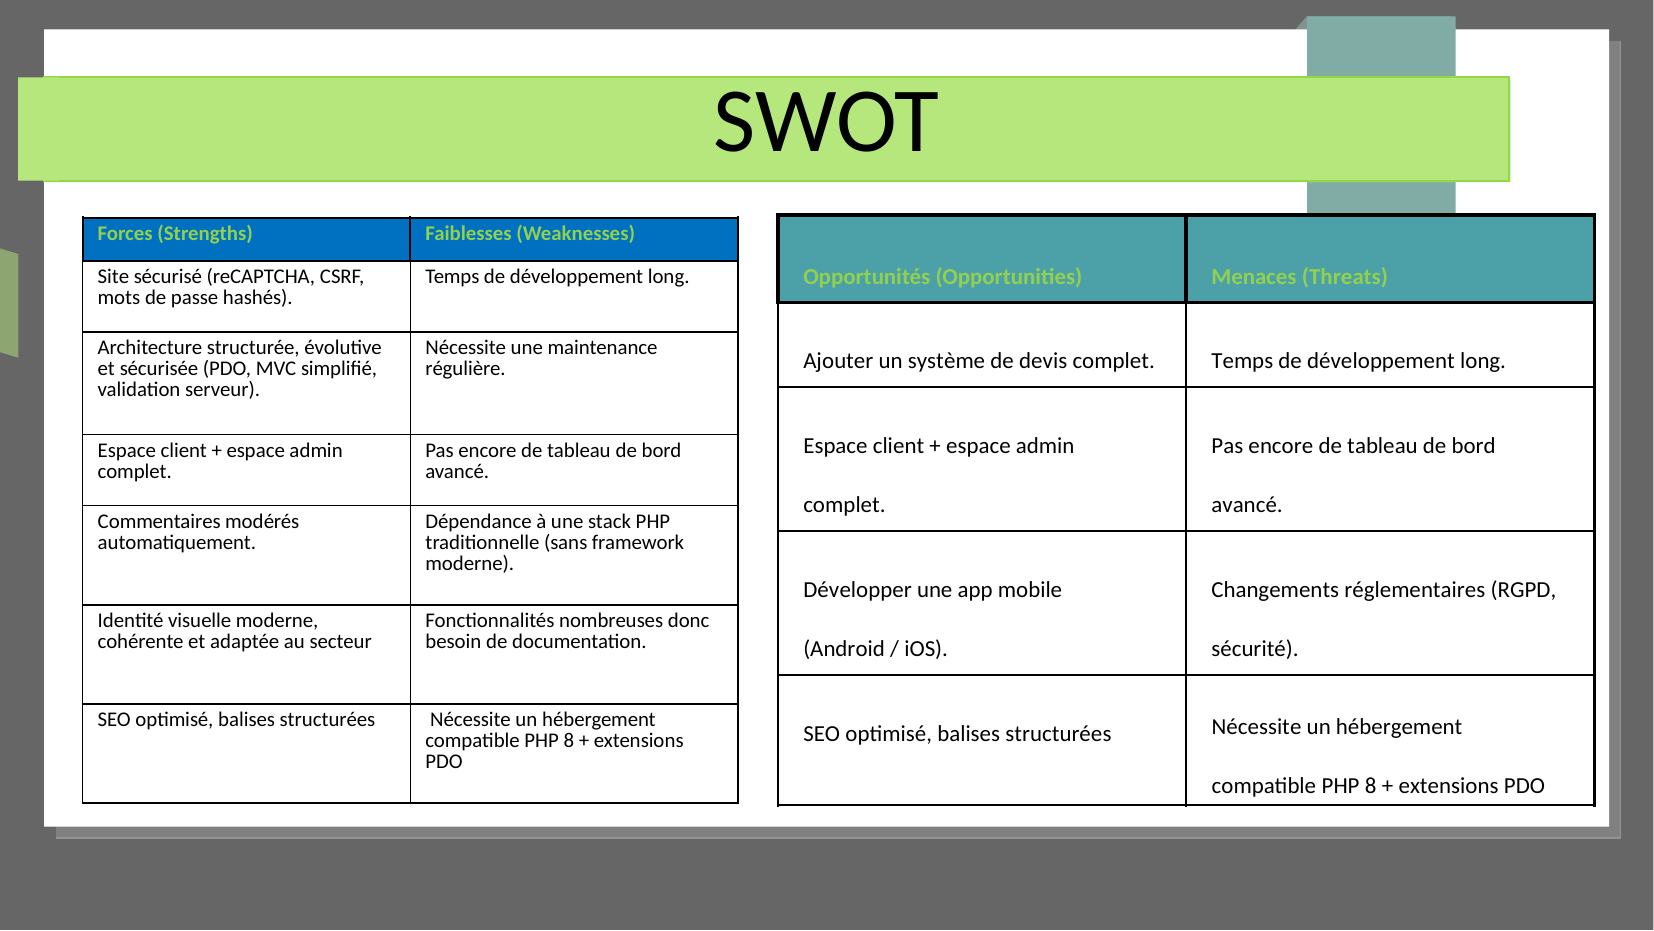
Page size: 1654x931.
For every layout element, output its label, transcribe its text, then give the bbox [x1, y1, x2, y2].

table_cell SEO optimisé, balises structurées [83, 705, 410, 802]
table_cell Identité visuelle moderne, cohérente et adaptée au secteur [83, 606, 410, 703]
table_cell Espace client + espace admin complet. [779, 388, 1185, 530]
table_header Menaces (Threats) [1188, 217, 1593, 301]
table_cell Temps de développement long. [411, 262, 737, 331]
table_cell Commentaires modérés automatiquement. [83, 506, 410, 604]
table_cell Changements réglementaires (RGPD, sécurité). [1187, 532, 1593, 674]
table_cell Pas encore de tableau de bord avancé. [411, 435, 737, 505]
table_cell Nécessite un hébergement compatible PHP 8 + extensions PDO [1187, 676, 1593, 804]
table_cell Fonctionnalités nombreuses donc besoin de documentation. [411, 606, 737, 703]
table_cell Nécessite un hébergement compatible PHP 8 + extensions PDO [411, 705, 737, 802]
table_header Opportunités (Opportunities) [780, 217, 1184, 301]
table_cell Architecture structurée, évolutive et sécurisée (PDO, MVC simplifié, validation serveur). [83, 333, 410, 434]
table_cell SEO optimisé, balises structurées [779, 676, 1185, 804]
table_cell Dépendance à une stack PHP traditionnelle (sans framework moderne). [411, 506, 737, 604]
table_header Forces (Strengths) [84, 219, 409, 260]
table_cell Pas encore de tableau de bord avancé. [1187, 388, 1593, 530]
table_cell Développer une app mobile (Android / iOS). [779, 532, 1185, 674]
table_cell Ajouter un système de devis complet. [779, 304, 1185, 386]
title SWOT [82, 37, 1571, 193]
table_cell Site sécurisé (reCAPTCHA, CSRF, mots de passe hashés). [83, 262, 410, 331]
table_header Faiblesses (Weaknesses) [411, 219, 737, 260]
table_cell Temps de développement long. [1187, 304, 1593, 386]
table_cell Espace client + espace admin complet. [83, 435, 410, 505]
table_cell Nécessite une maintenance régulière. [411, 333, 737, 434]
